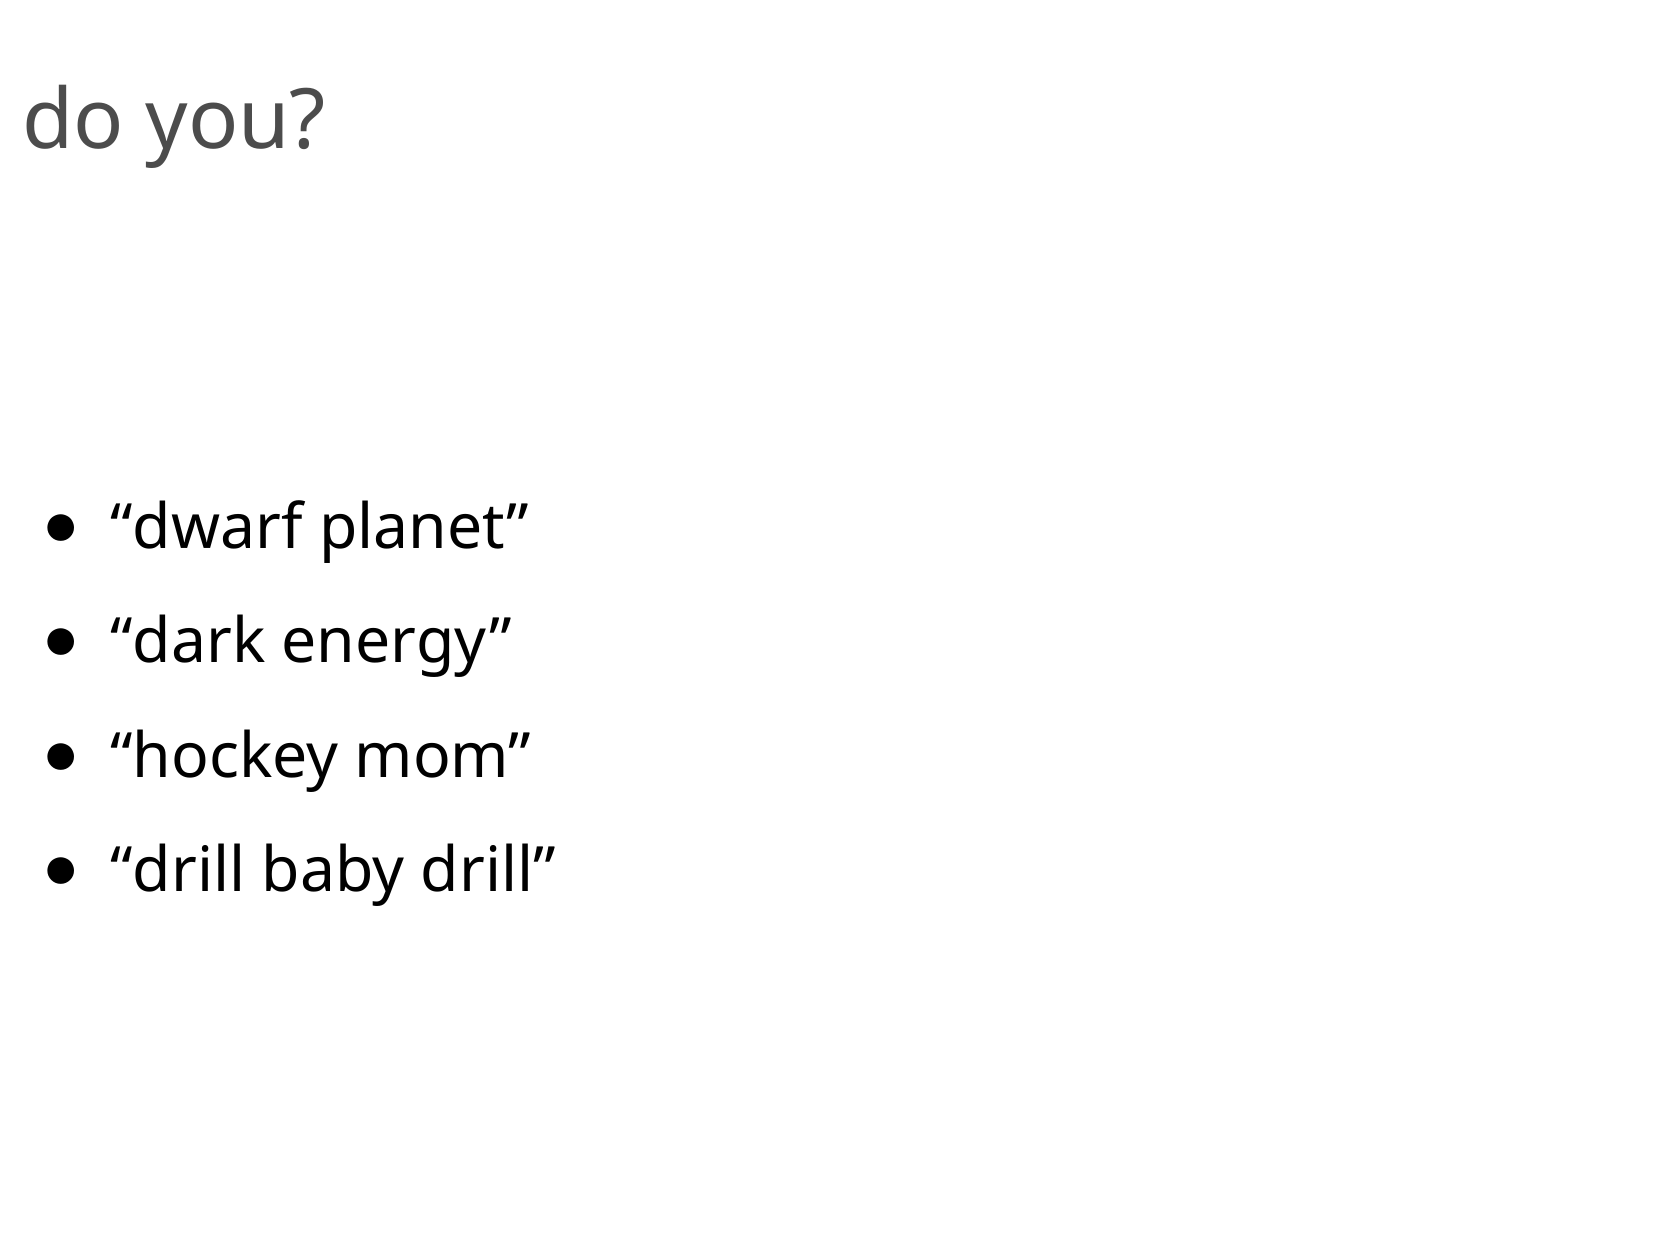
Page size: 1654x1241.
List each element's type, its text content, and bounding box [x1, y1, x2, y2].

title do you? [22, 26, 1654, 205]
list “dwarf planet” “dark energy” “hockey mom” “drill baby drill” [25, 233, 1654, 1158]
